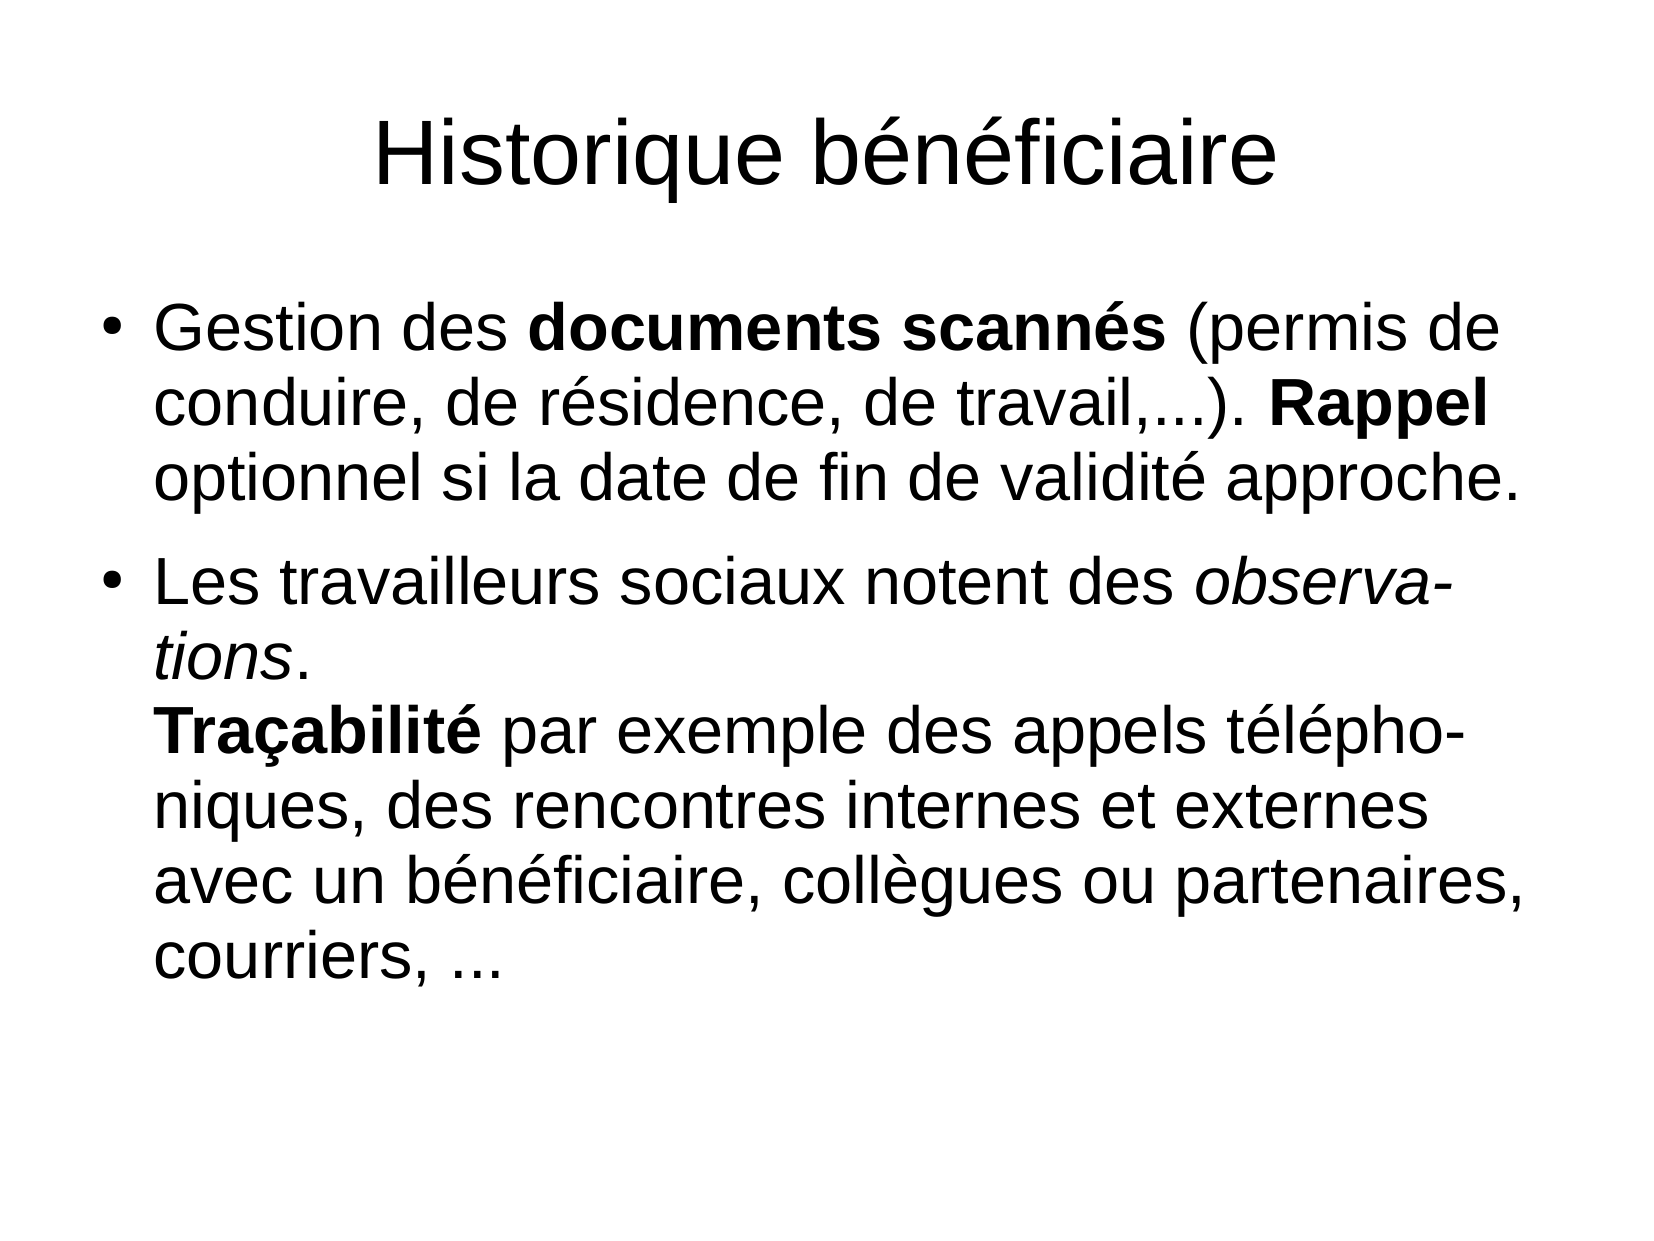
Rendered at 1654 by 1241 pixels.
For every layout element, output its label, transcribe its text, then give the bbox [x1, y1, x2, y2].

list Gestion des documents scannés (permis de conduire, de résidence, de travail,...). Rappel optionnel si la date de fin de validité approche. Les travailleurs sociaux notent des observa-tions. Traçabilité par exemple des appels télépho-niques, des rencontres internes et externes avec un bénéficiaire, collègues ou partenaires, courriers, ... [82, 290, 1571, 1087]
title Historique bénéficiaire [82, 49, 1571, 257]
